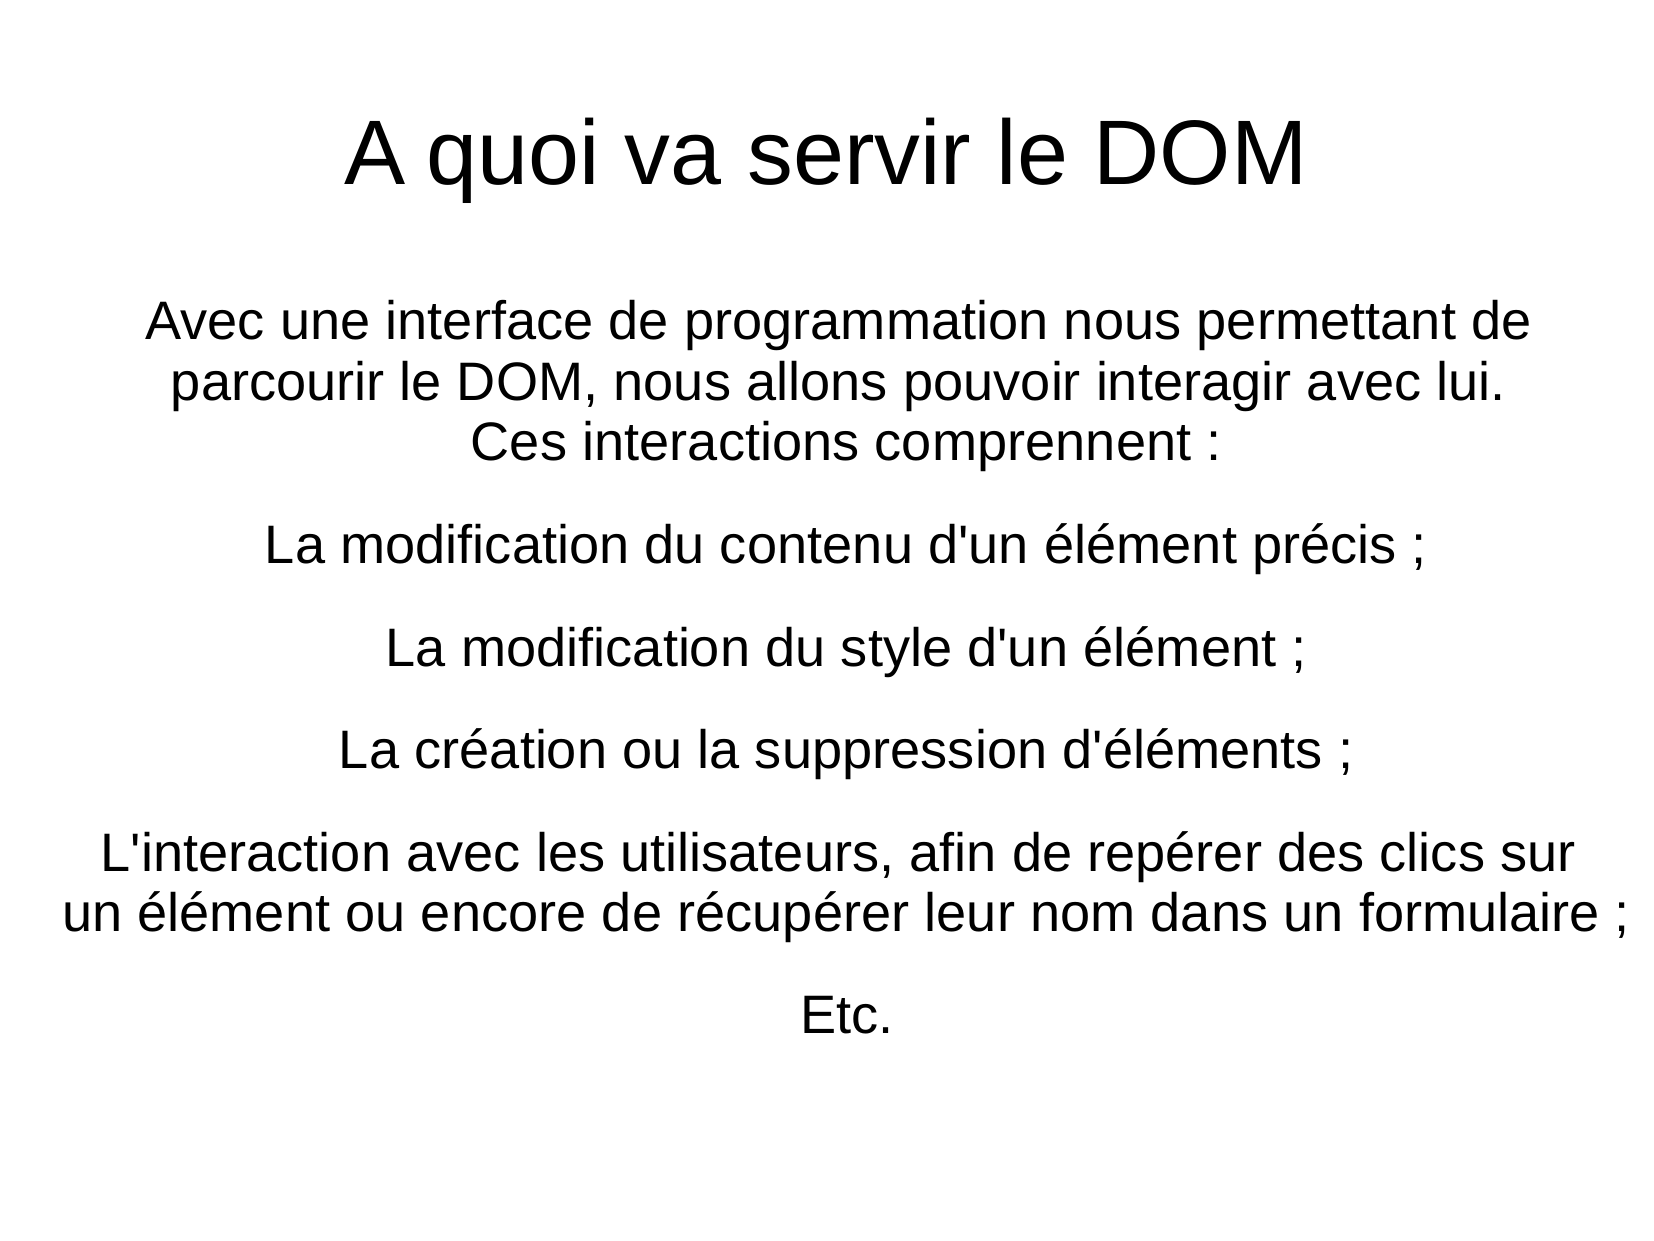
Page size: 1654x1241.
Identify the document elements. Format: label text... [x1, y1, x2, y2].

title A quoi va servir le DOM [82, 49, 1571, 257]
text_box Avec une interface de programmation nous permettant de parcourir le DOM, nous allons pouvoir interagir avec lui. Ces interactions comprennent : La modification du contenu d'un élément précis ; La modification du style d'un élément ; La création ou la suppression d'éléments ; L'interaction avec les utilisateurs, afin de repérer des clics sur un élément ou encore de récupérer leur nom dans un formulaire ; Etc. [47, 283, 1647, 1054]
